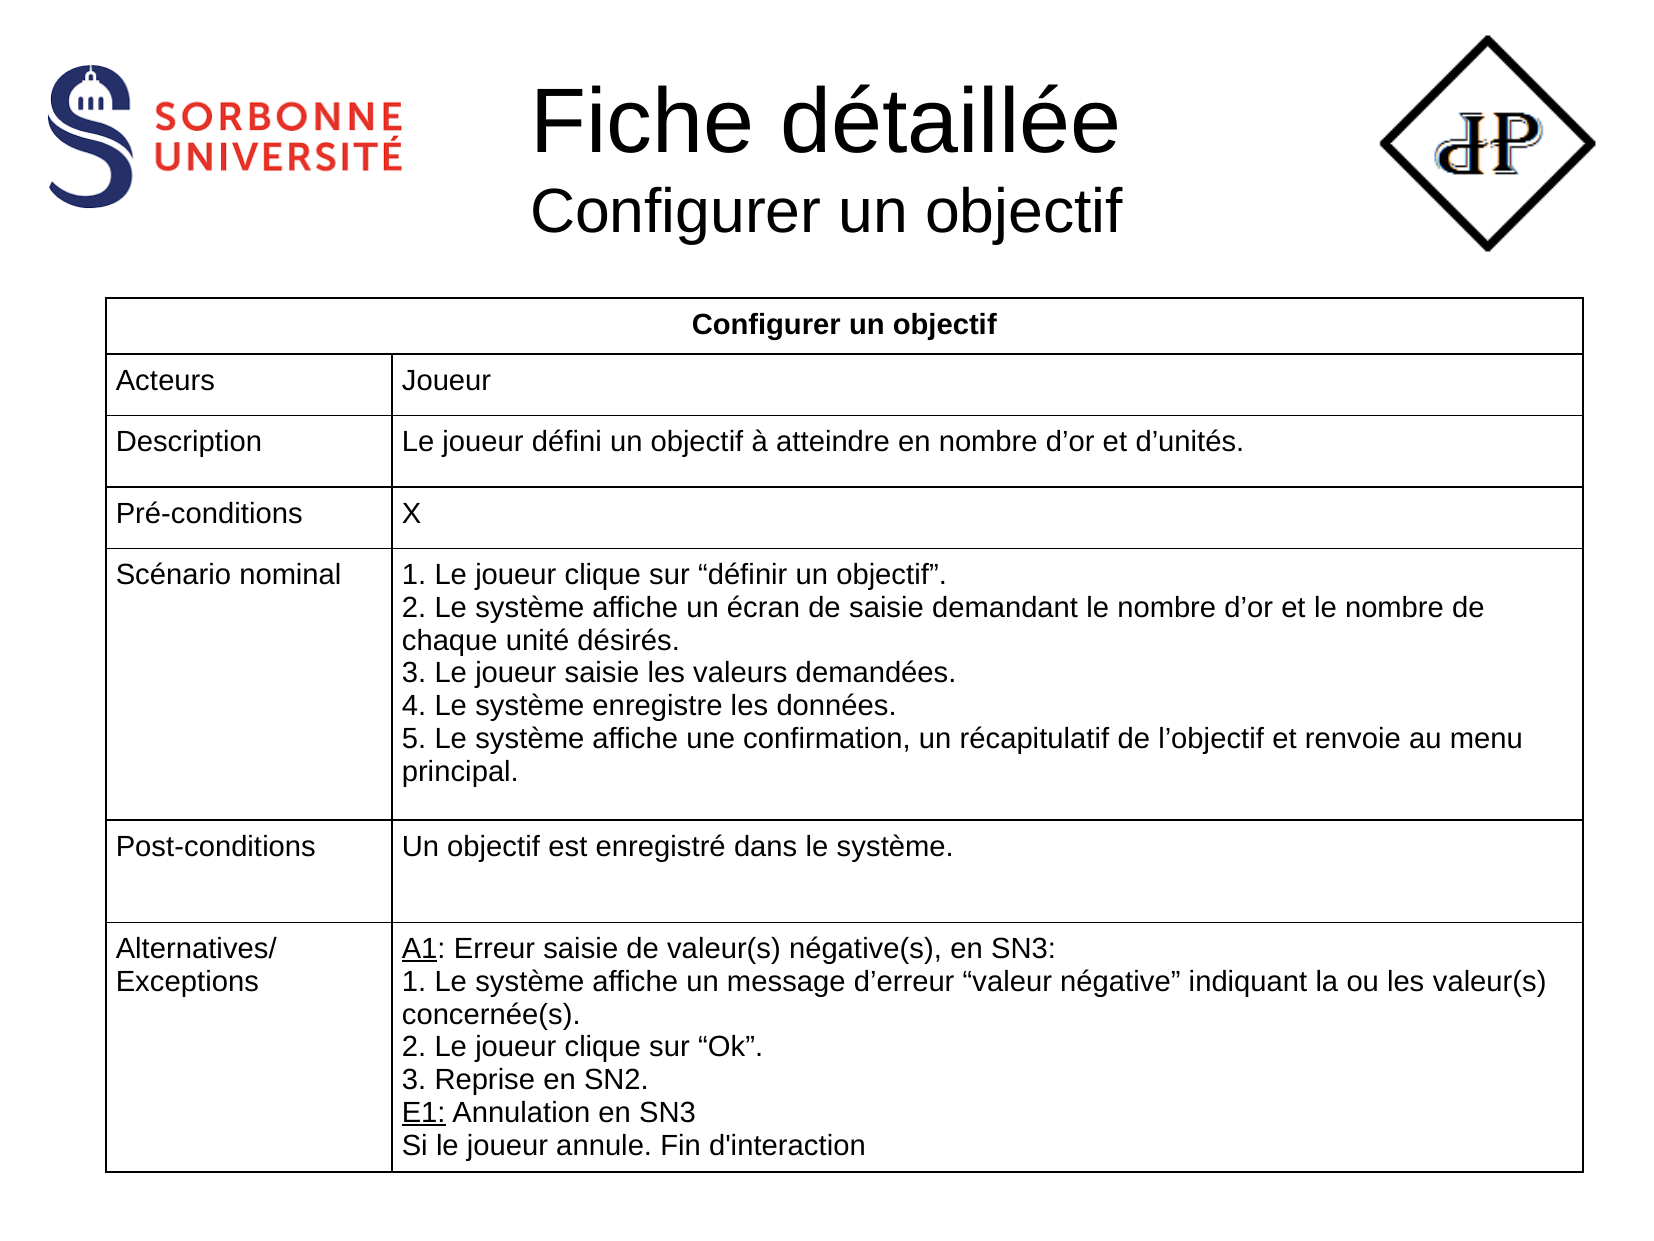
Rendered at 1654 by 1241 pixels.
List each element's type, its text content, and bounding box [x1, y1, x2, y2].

table_cell Le joueur défini un objectif à atteindre en nombre d’or et d’unités. [393, 416, 1582, 486]
picture [1370, 29, 1608, 257]
table_cell Pré-conditions [107, 488, 391, 548]
text_box Fiche détaillée Configurer un objectif [82, 49, 1571, 257]
table_header Configurer un objectif [107, 299, 1582, 353]
table_cell Description [107, 416, 391, 486]
table_cell Acteurs [107, 355, 391, 415]
table_cell A1: Erreur saisie de valeur(s) négative(s), en SN3: 1. Le système affiche un message d’erreur “valeur négative” indiquant la ou les valeur(s) concernée(s). 2. Le joueur clique sur “Ok”. 3. Reprise en SN2. E1: Annulation en SN3 Si le joueur annule. Fin d'interaction [393, 923, 1582, 1171]
table_cell Scénario nominal [107, 549, 391, 819]
table_cell Un objectif est enregistré dans le système. [393, 821, 1582, 922]
picture [47, 64, 82, 209]
table_cell Post-conditions [107, 821, 391, 922]
table_cell X [393, 488, 1582, 548]
table_cell Alternatives/ Exceptions [107, 923, 391, 1171]
table_cell 1. Le joueur clique sur “définir un objectif”. 2. Le système affiche un écran de saisie demandant le nombre d’or et le nombre de chaque unité désirés. 3. Le joueur saisie les valeurs demandées. 4. Le système enregistre les données. 5. Le système affiche une confirmation, un récapitulatif de l’objectif et renvoie au menu principal. [393, 549, 1582, 819]
table_cell Joueur [393, 355, 1582, 415]
